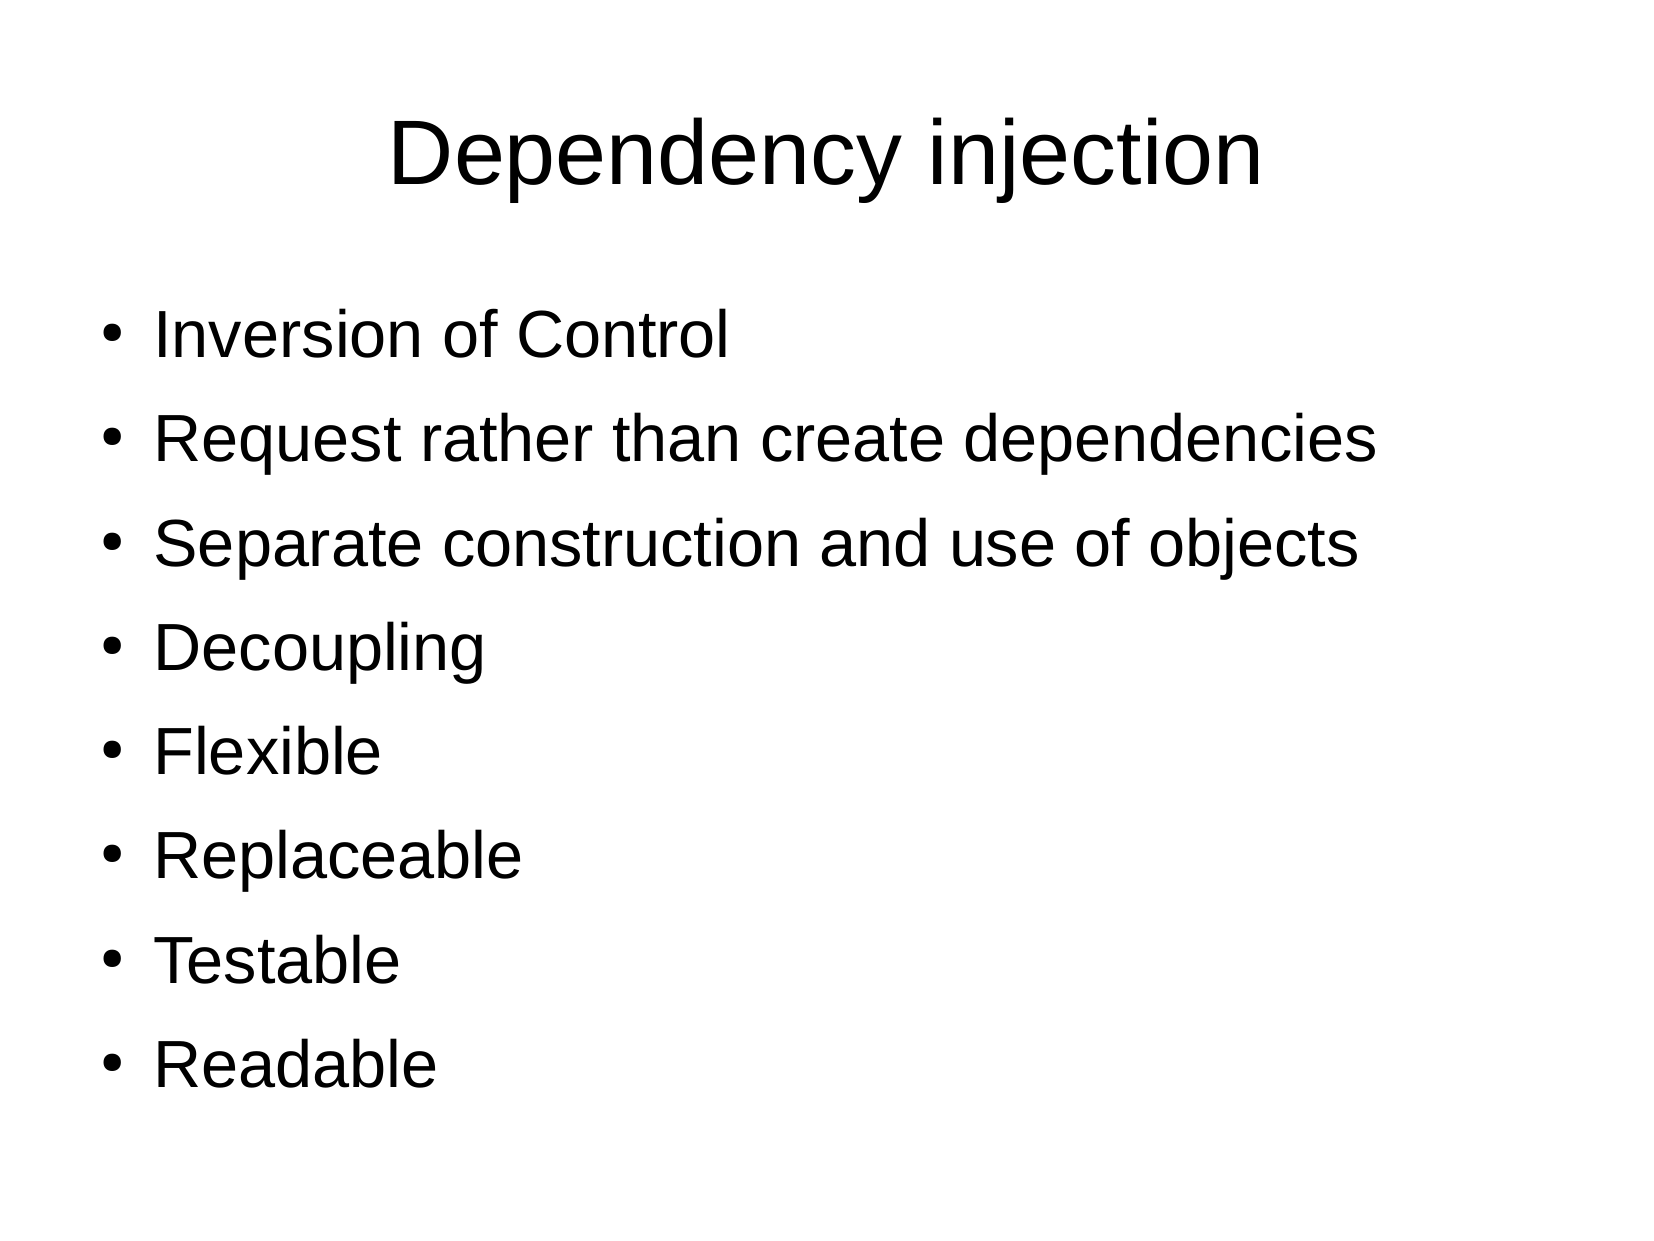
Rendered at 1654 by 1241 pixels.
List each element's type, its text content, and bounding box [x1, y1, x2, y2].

list Inversion of Control Request rather than create dependencies Separate construction and use of objects Decoupling Flexible Replaceable Testable Readable [82, 290, 1571, 1109]
title Dependency injection [82, 49, 1571, 257]
